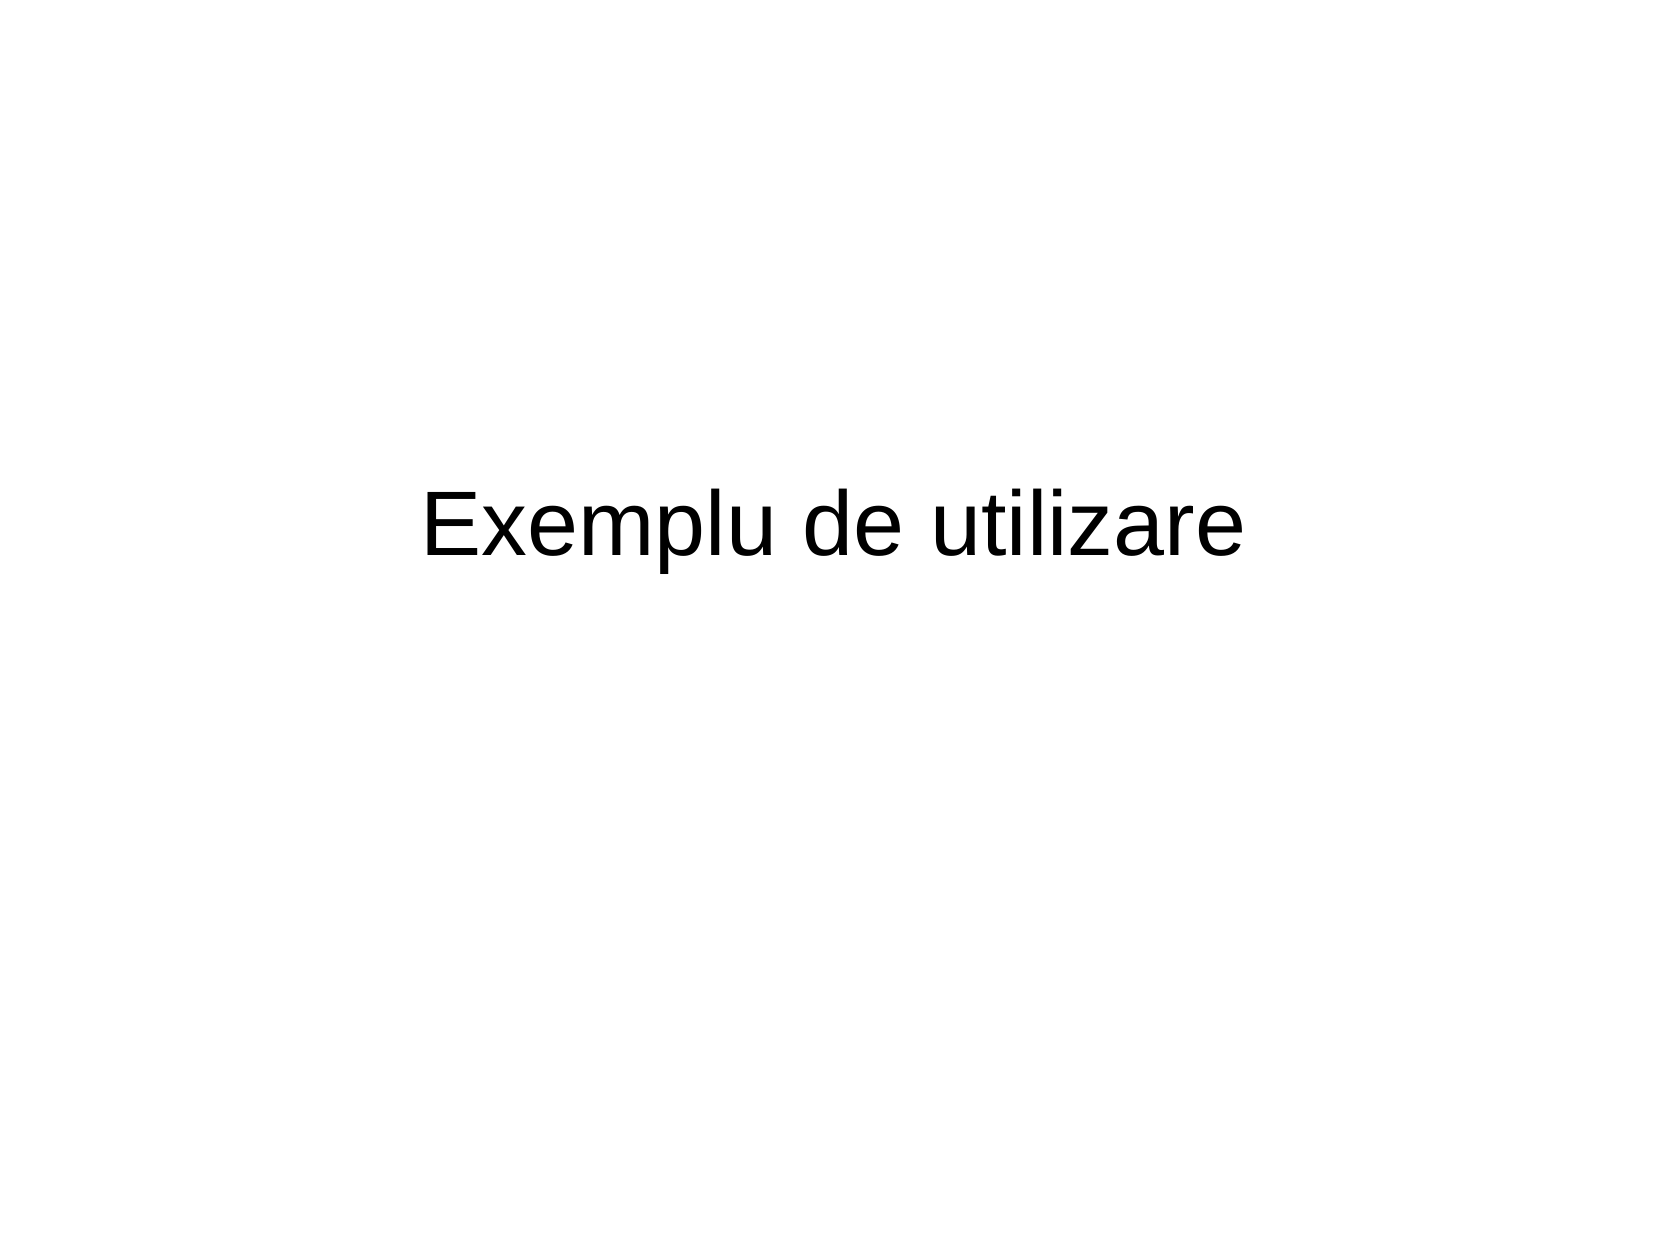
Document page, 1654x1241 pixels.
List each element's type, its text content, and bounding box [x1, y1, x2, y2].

title Exemplu de utilizare [90, 420, 1579, 628]
